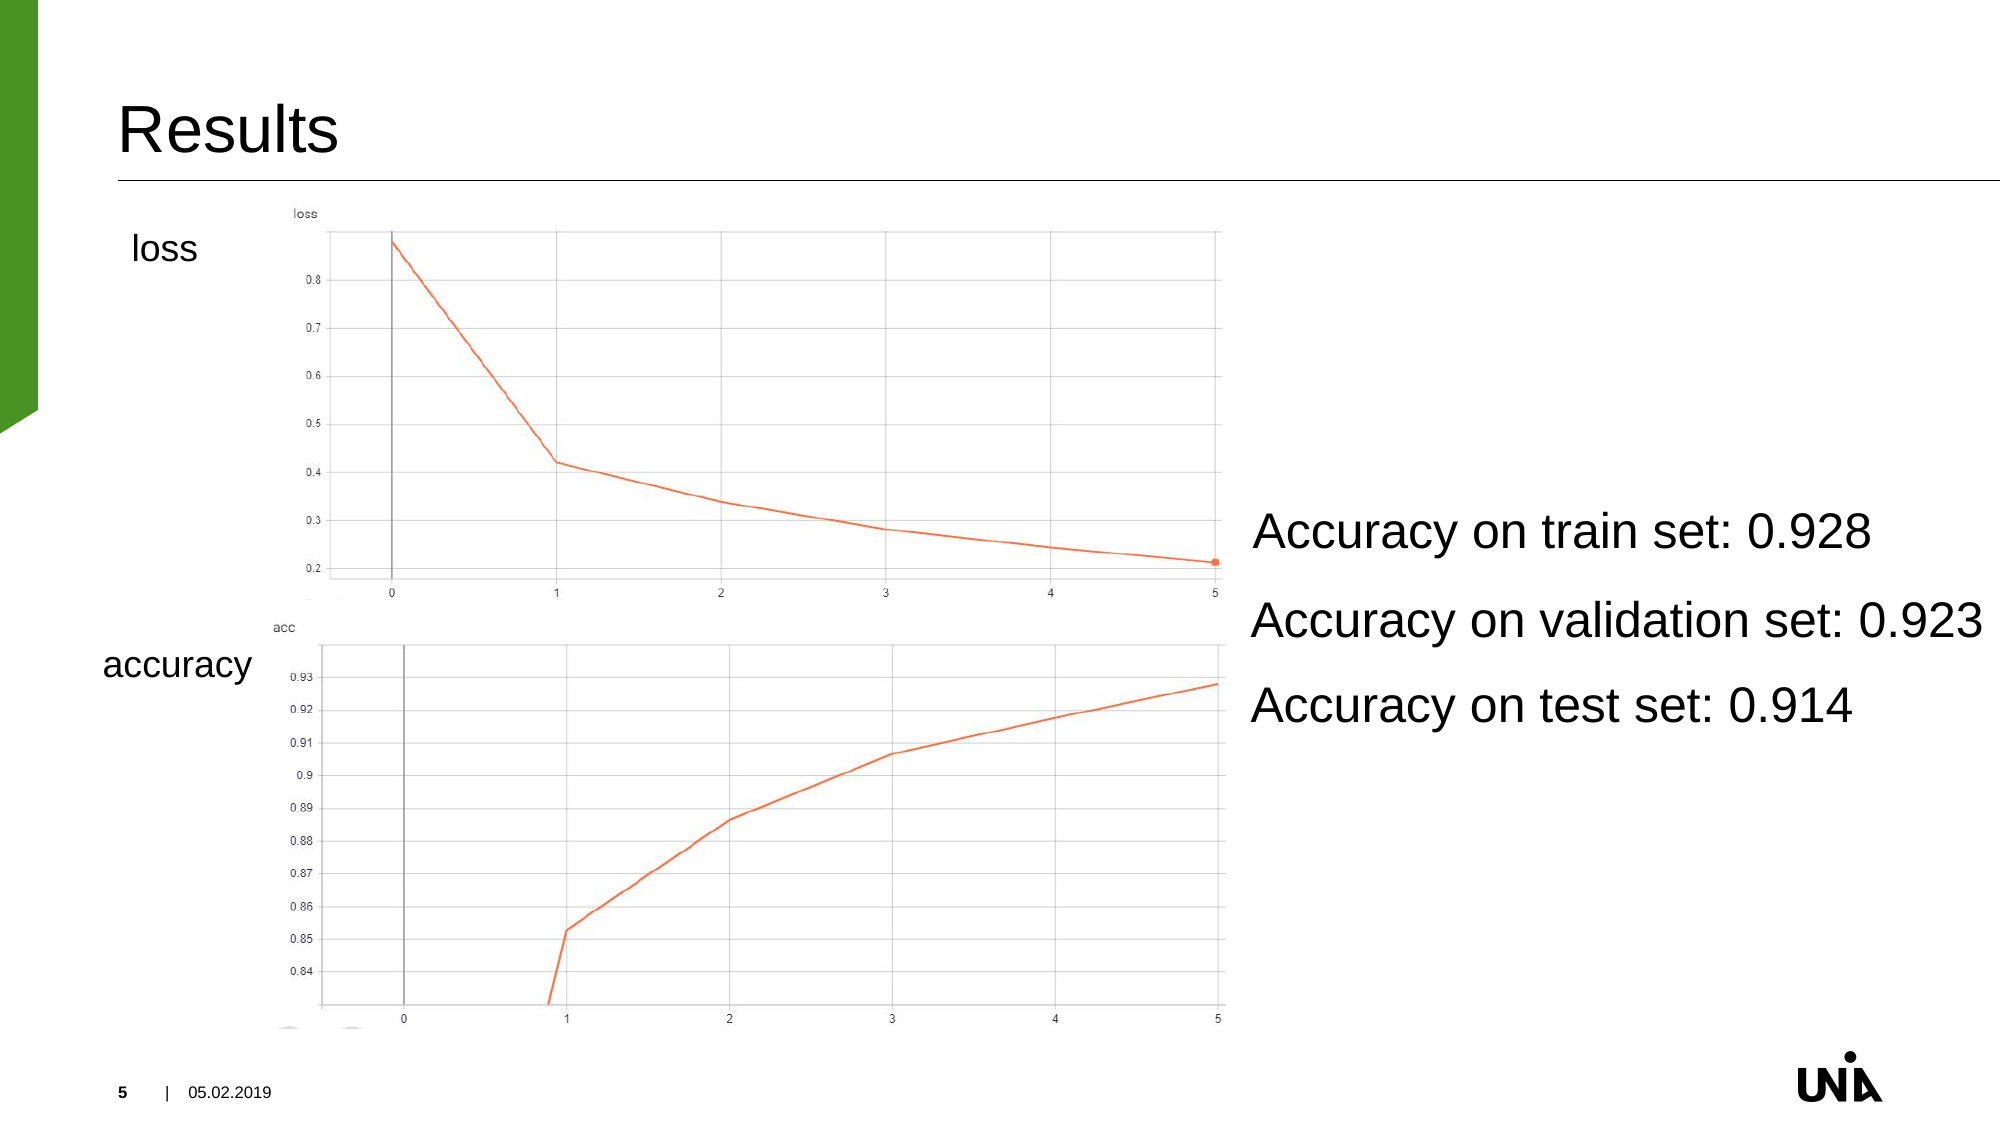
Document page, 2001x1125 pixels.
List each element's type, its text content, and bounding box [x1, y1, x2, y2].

slide_number <number> [118, 1066, 171, 1102]
picture [265, 614, 1226, 1029]
text_box accuracy [87, 635, 268, 693]
text_box loss [116, 219, 213, 277]
picture [1798, 1051, 1883, 1102]
picture [283, 204, 1222, 601]
slide_number | 05.02.2019 [171, 1066, 298, 1102]
list Accuracy on train set: 0.928 Accuracy on validation set: 0.923 Accuracy on test set: 0.914 [1250, 498, 2000, 736]
title Results [117, 0, 1882, 167]
